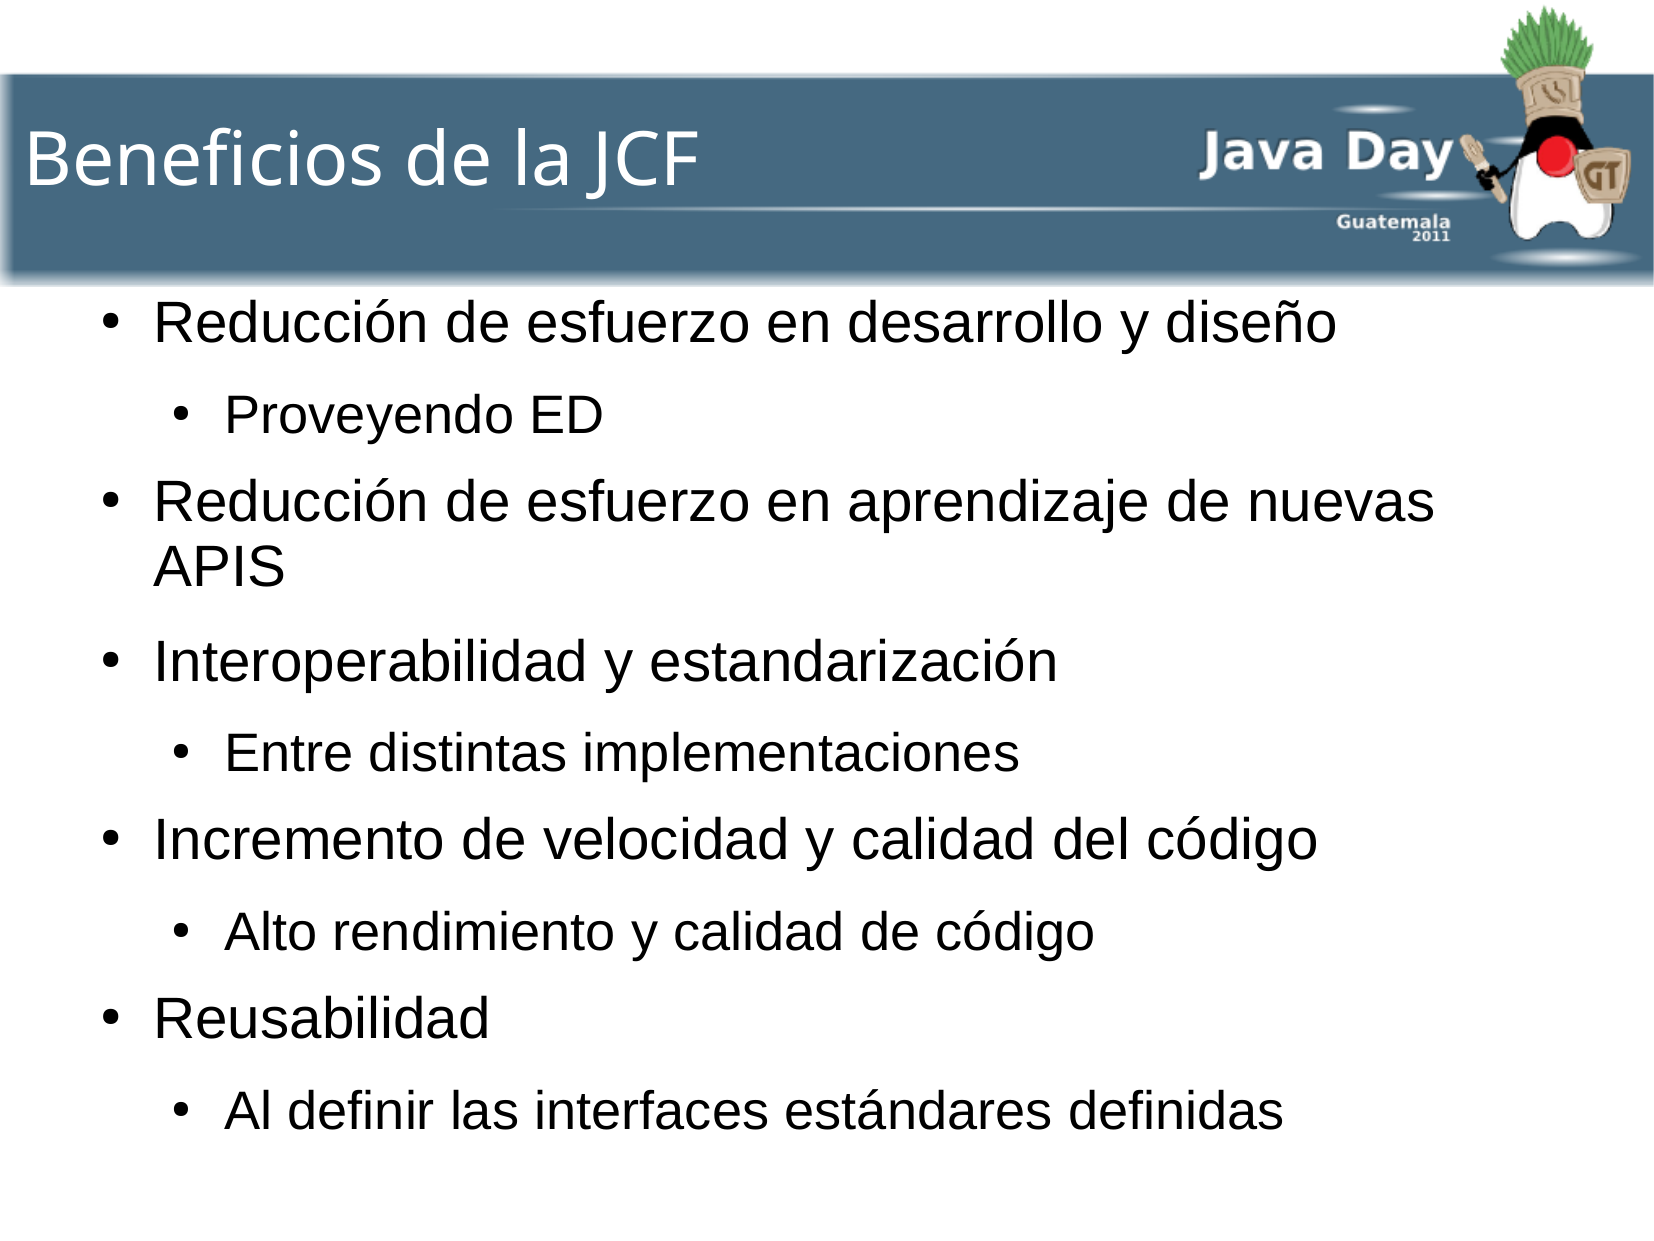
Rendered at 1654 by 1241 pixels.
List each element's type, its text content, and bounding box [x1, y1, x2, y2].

title Beneficios de la JCF [23, 52, 1512, 260]
picture [0, 3, 1654, 287]
list Reducción de esfuerzo en desarrollo y diseño Proveyendo ED Reducción de esfuerzo en aprendizaje de nuevas APIS Interoperabilidad y estandarización Entre distintas implementaciones Incremento de velocidad y calidad del código Alto rendimiento y calidad de código Reusabilidad Al definir las interfaces estándares definidas [82, 290, 1571, 1141]
